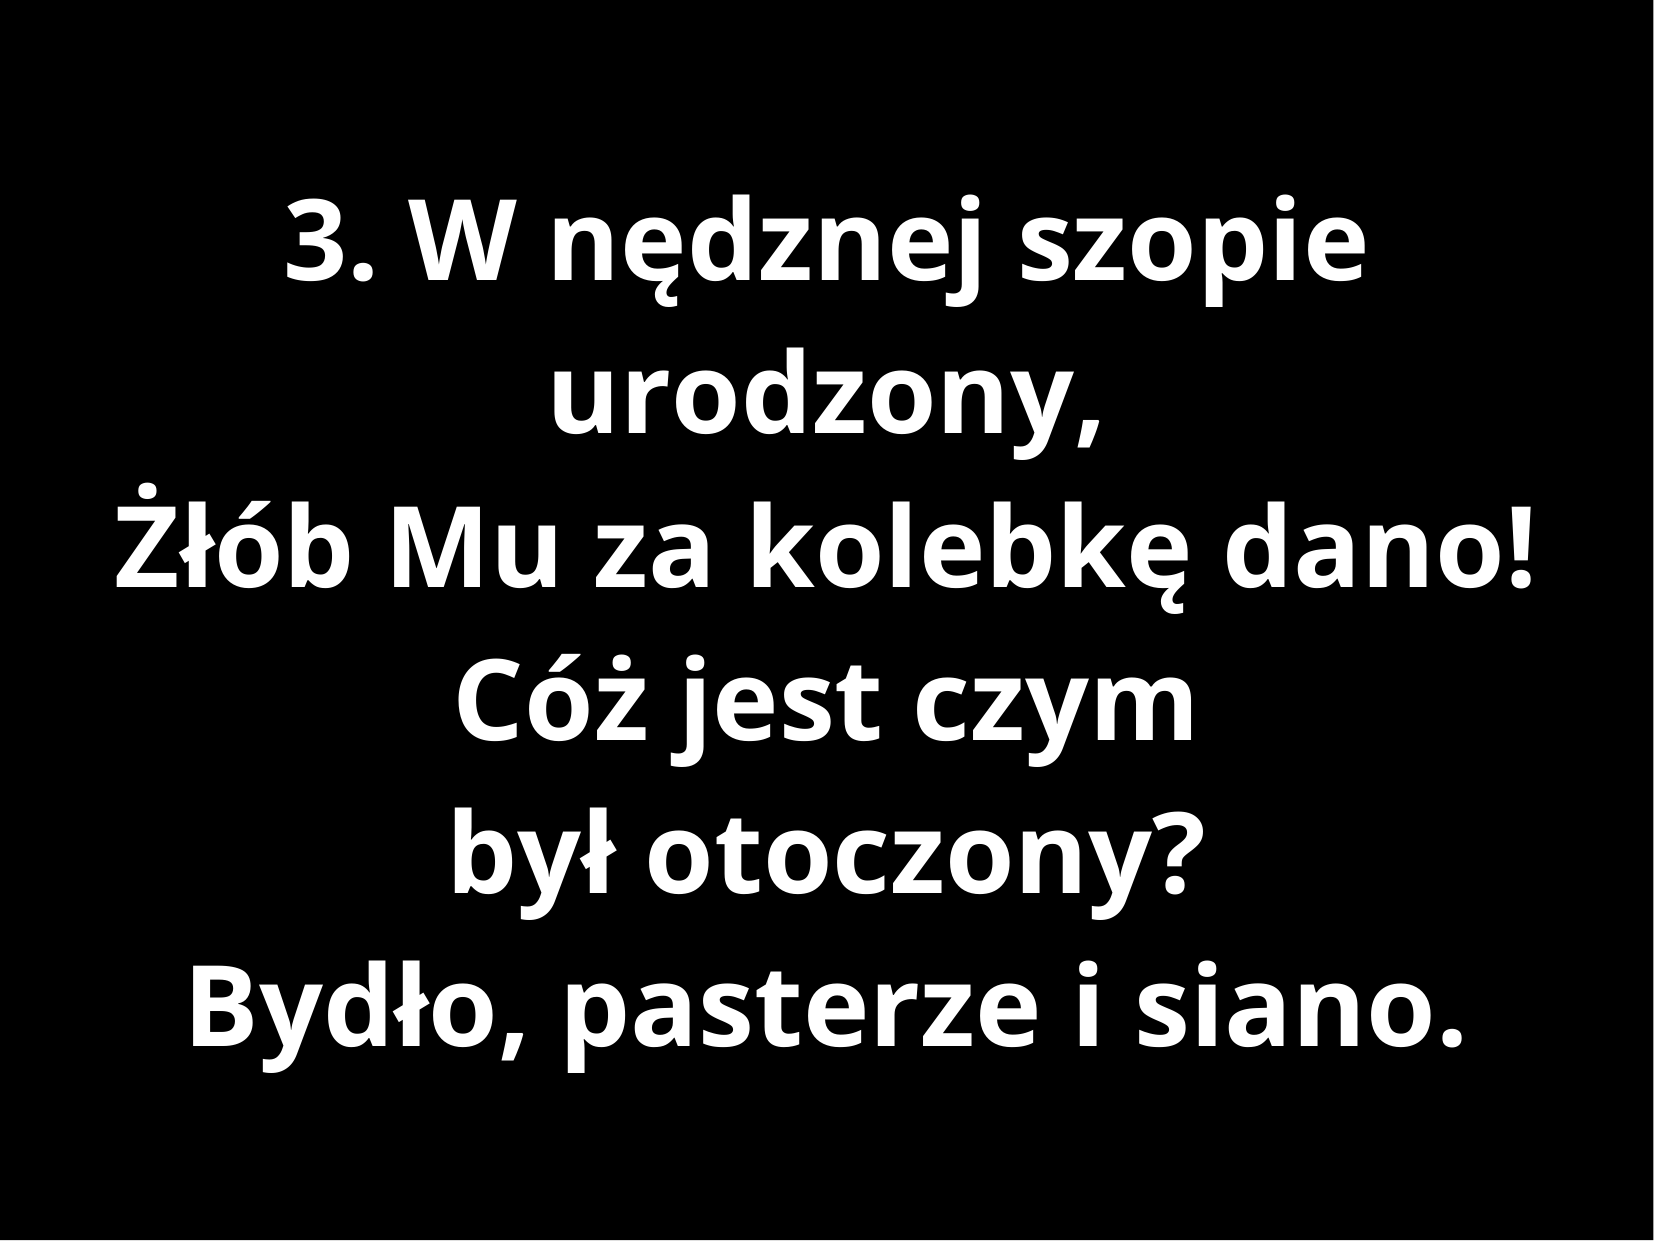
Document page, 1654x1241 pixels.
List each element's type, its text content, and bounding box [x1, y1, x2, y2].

title 3. W nędznej szopie urodzony, Żłób Mu za kolebkę dano! Cóż jest czym był otoczony? Bydło, pasterze i siano. [0, 0, 1654, 1241]
